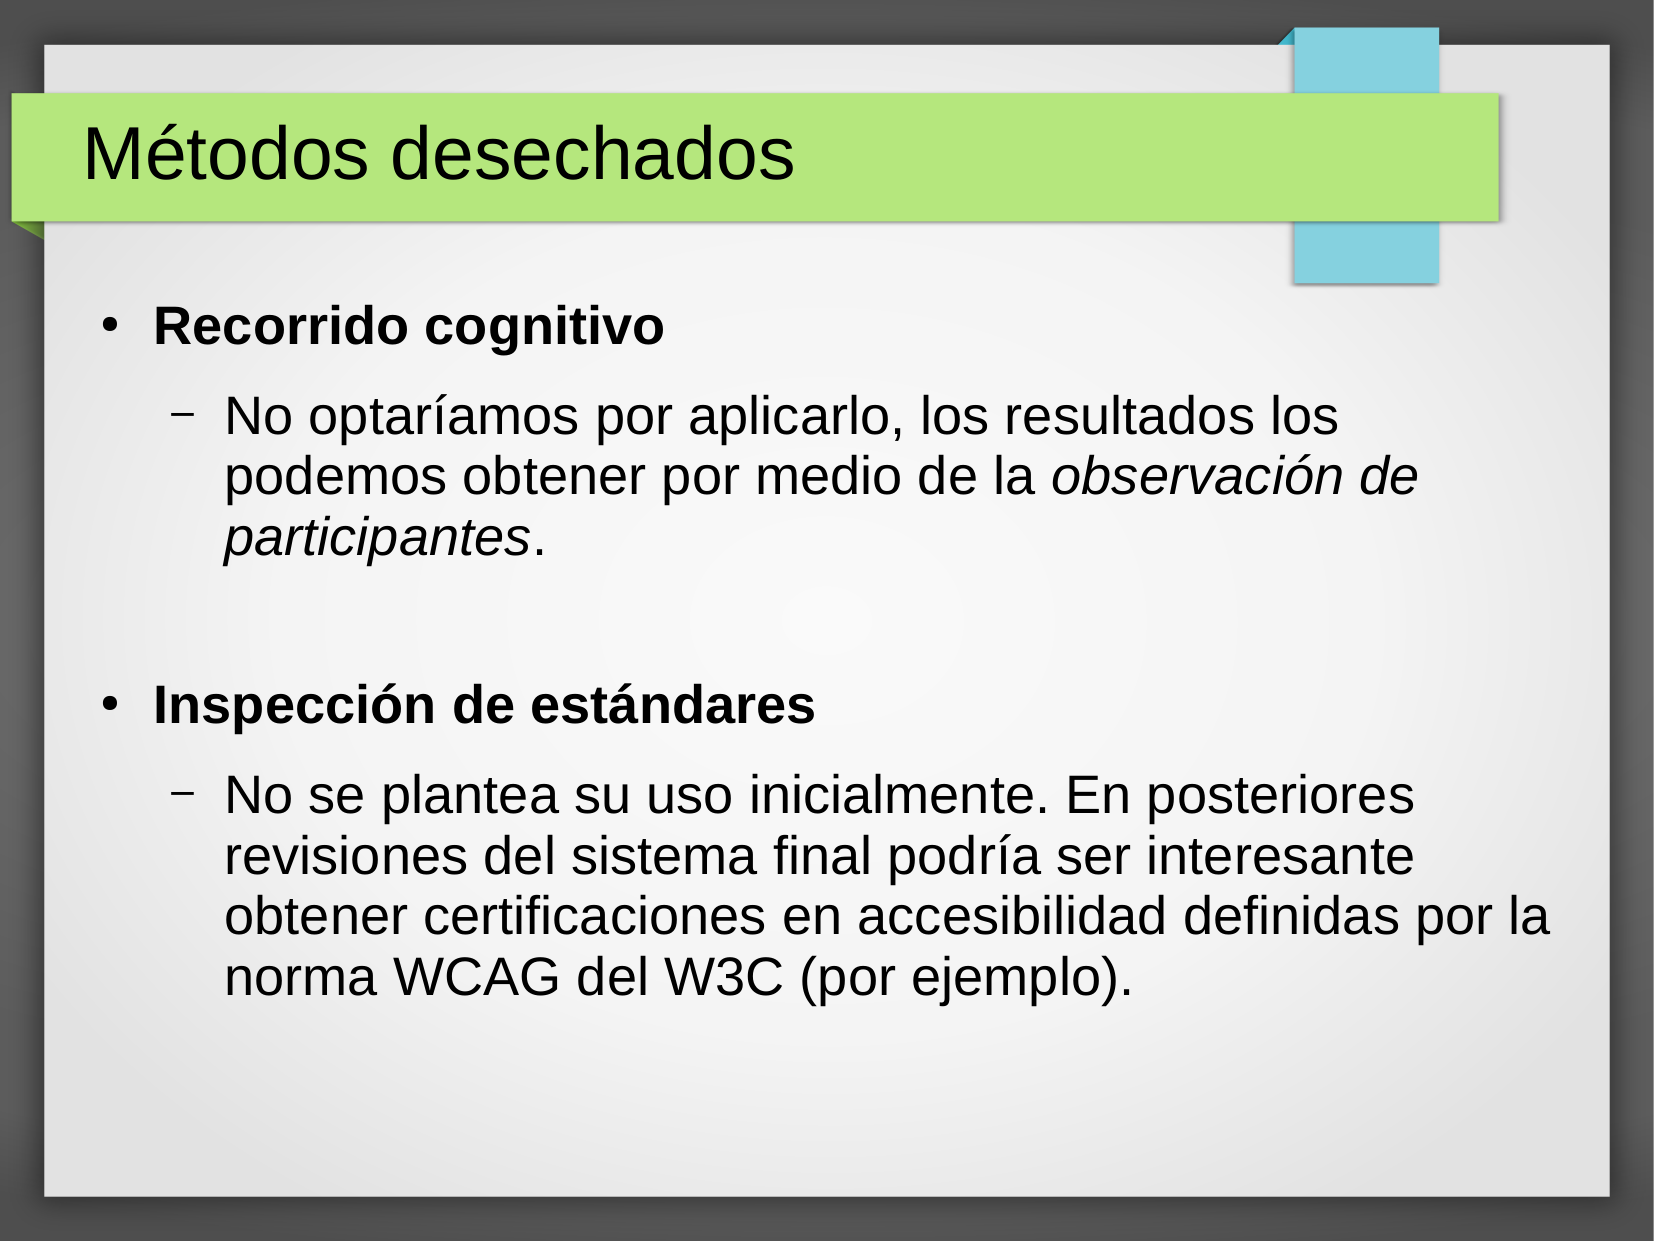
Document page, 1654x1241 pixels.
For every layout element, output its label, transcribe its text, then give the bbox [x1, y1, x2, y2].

picture [0, 0, 1654, 1241]
title Métodos desechados [82, 94, 1264, 213]
list Recorrido cognitivo No optaríamos por aplicarlo, los resultados los podemos obtener por medio de la observación de participantes. Inspección de estándares No se plantea su uso inicialmente. En posteriores revisiones del sistema final podría ser interesante obtener certificaciones en accesibilidad definidas por la norma WCAG del W3C (por ejemplo). [82, 295, 1571, 1015]
